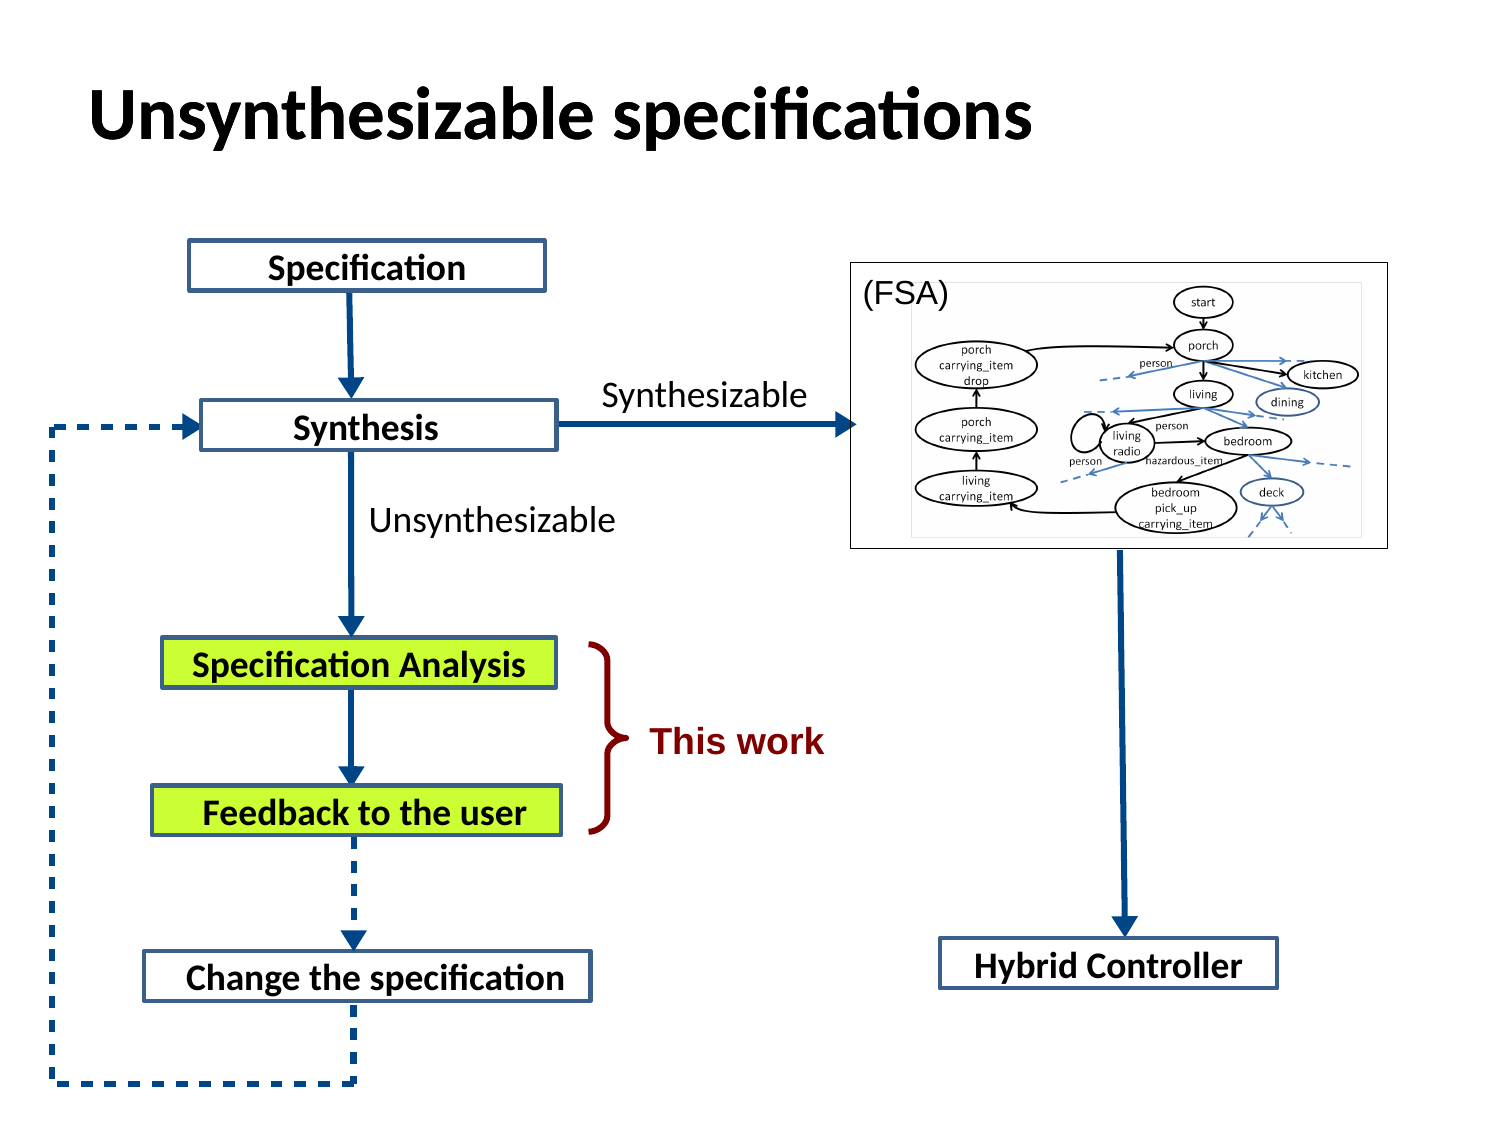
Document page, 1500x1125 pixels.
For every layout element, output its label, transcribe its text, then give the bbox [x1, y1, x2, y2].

picture [911, 282, 1362, 538]
text_box Unsynthesizable specifications [73, 57, 1050, 163]
text_box Hybrid Controller [939, 938, 1278, 989]
text_box This work [634, 713, 841, 772]
text_box Feedback to the user [152, 785, 562, 836]
text_box Unsynthesizable [355, 487, 632, 548]
text_box Specification [189, 240, 545, 291]
text_box Synthesis [201, 399, 557, 450]
text_box Change the specification [144, 950, 591, 1001]
text_box (FSA) [847, 263, 1070, 319]
text_box Specification Analysis [162, 637, 557, 688]
text_box Synthesizable [586, 362, 823, 423]
